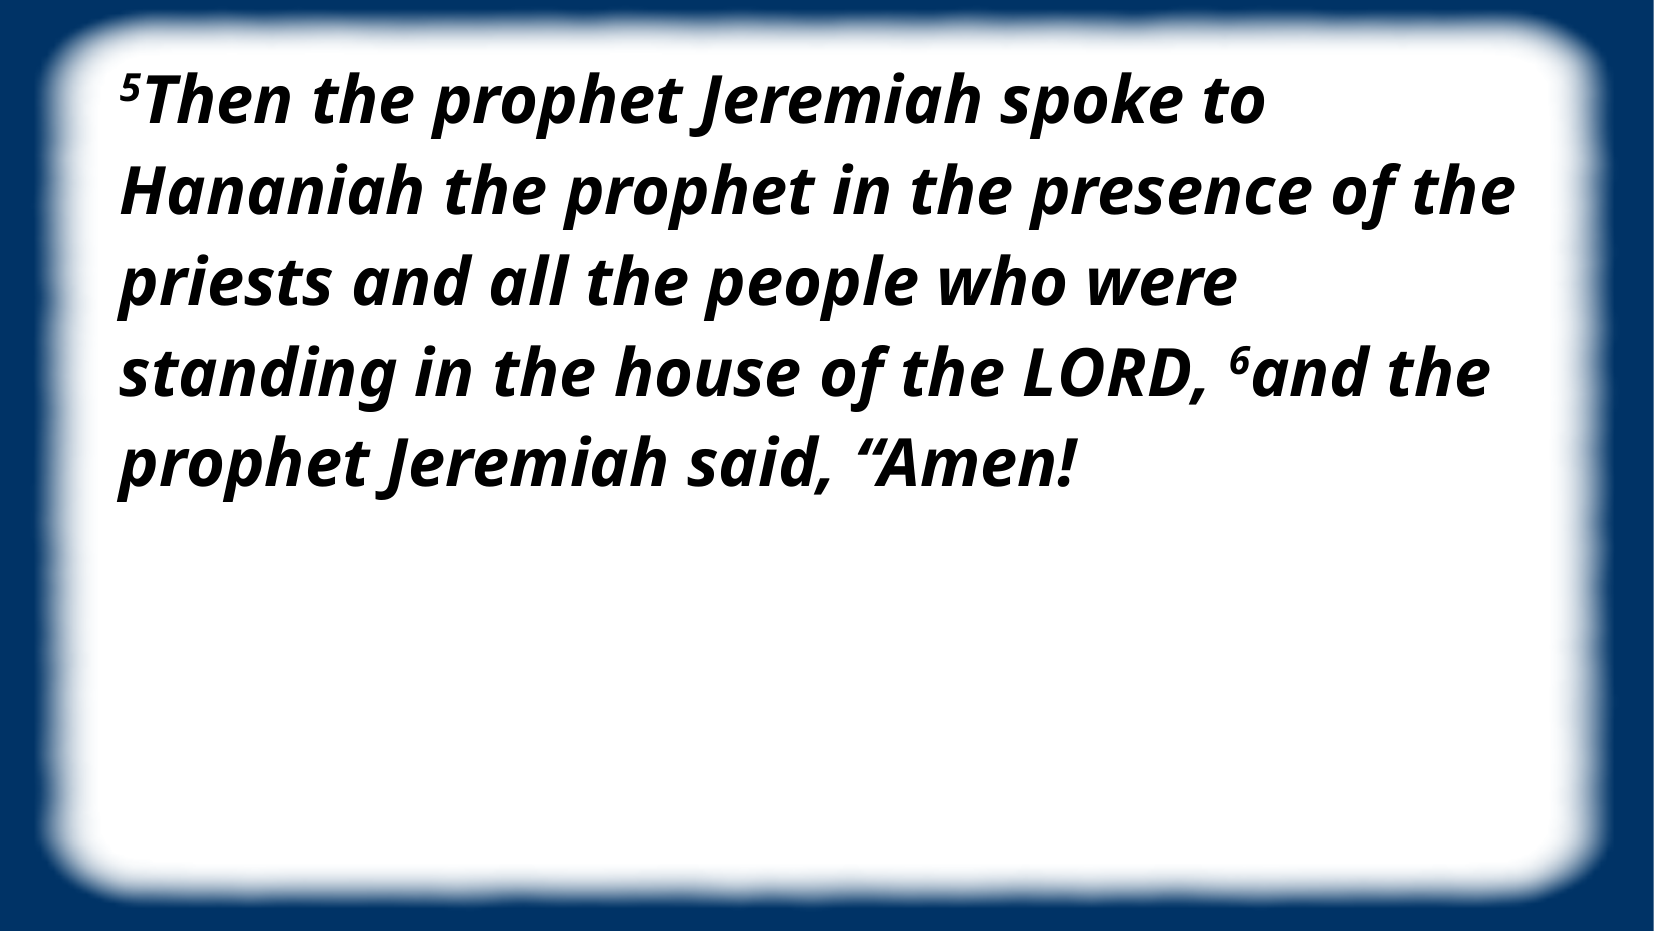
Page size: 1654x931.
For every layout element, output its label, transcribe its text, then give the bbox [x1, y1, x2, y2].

picture [0, 0, 1654, 931]
text_box 5Then the prophet Jeremiah spoke to Hananiah the prophet in the presence of the priests and all the people who were standing in the house of the LORD, 6and the prophet Jeremiah said, “Amen! [105, 45, 1546, 504]
